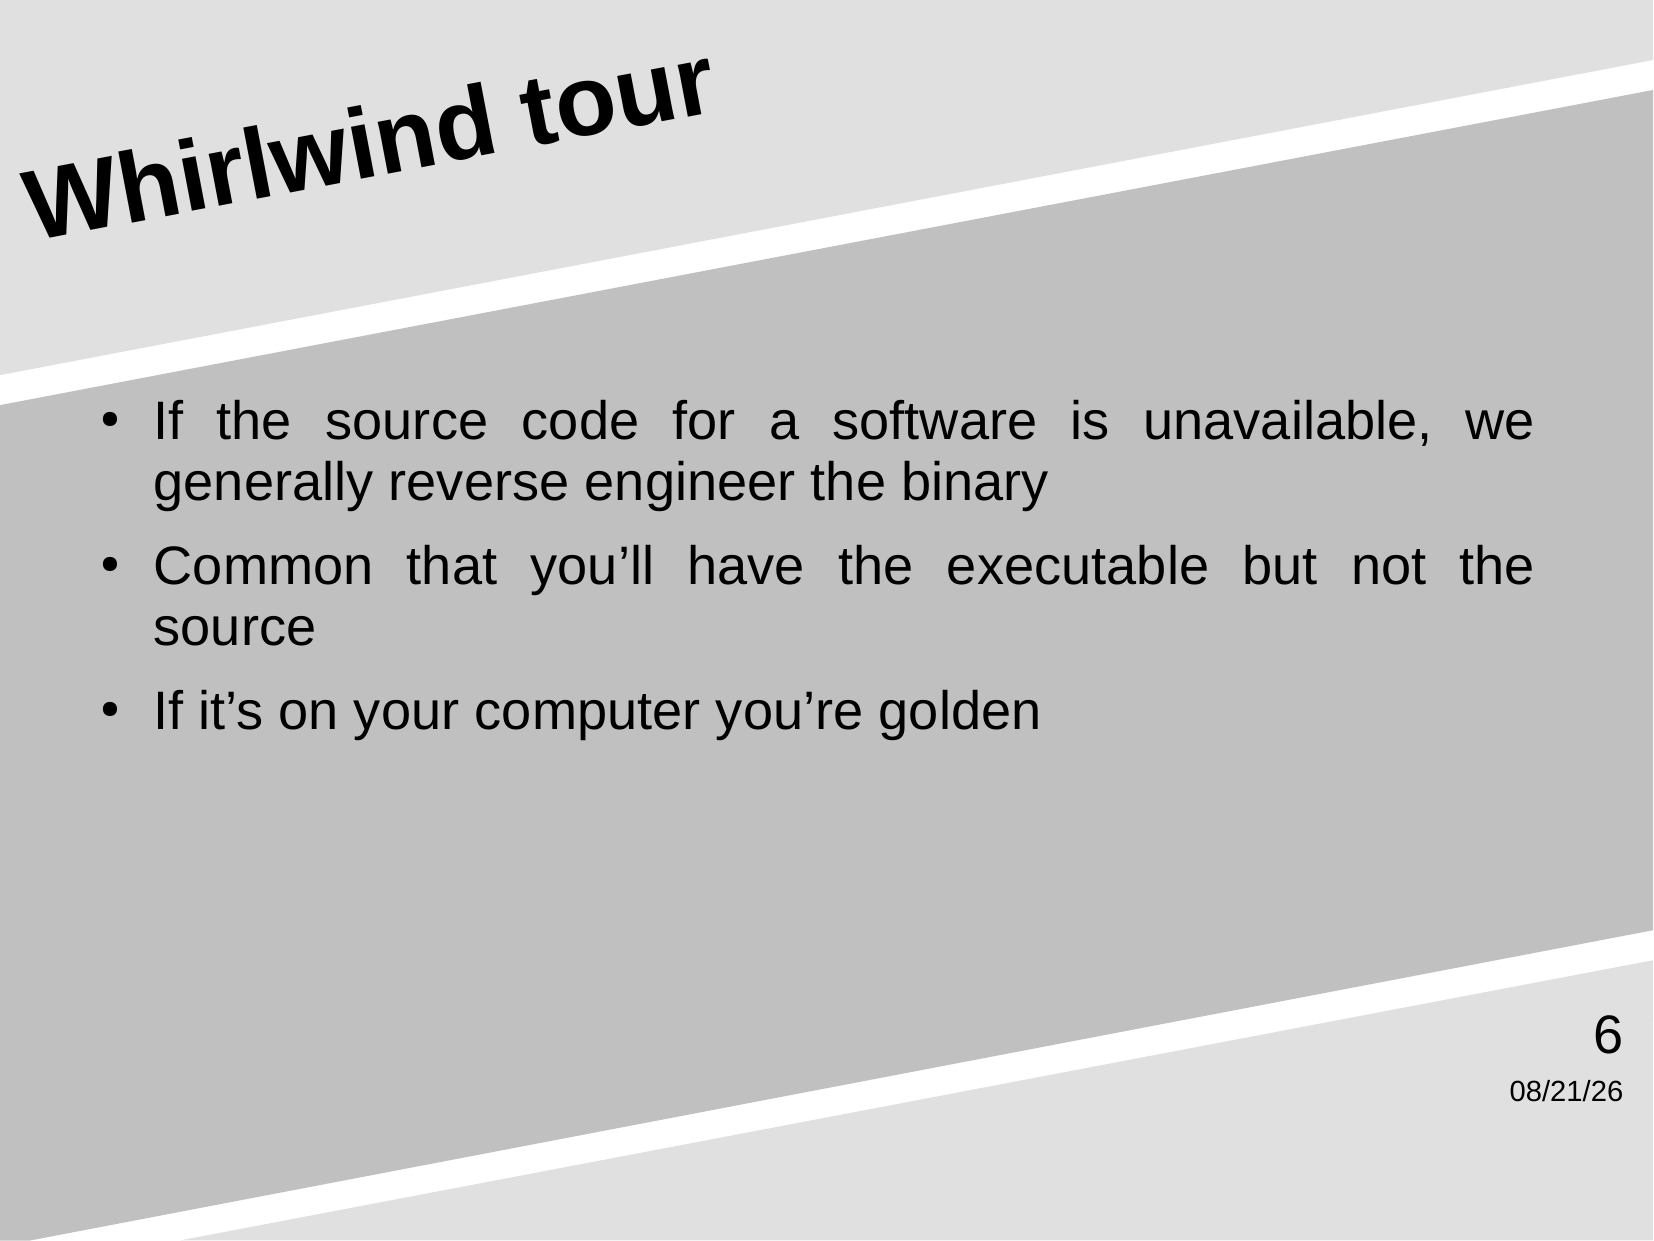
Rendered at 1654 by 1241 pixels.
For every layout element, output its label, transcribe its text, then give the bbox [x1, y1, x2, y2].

title Whirlwind tour [15, 0, 1519, 373]
list If the source code for a software is unavailable, we generally reverse engineer the binary Common that you’ll have the executable but not the source If it’s on your computer you’re golden [82, 390, 1538, 1036]
